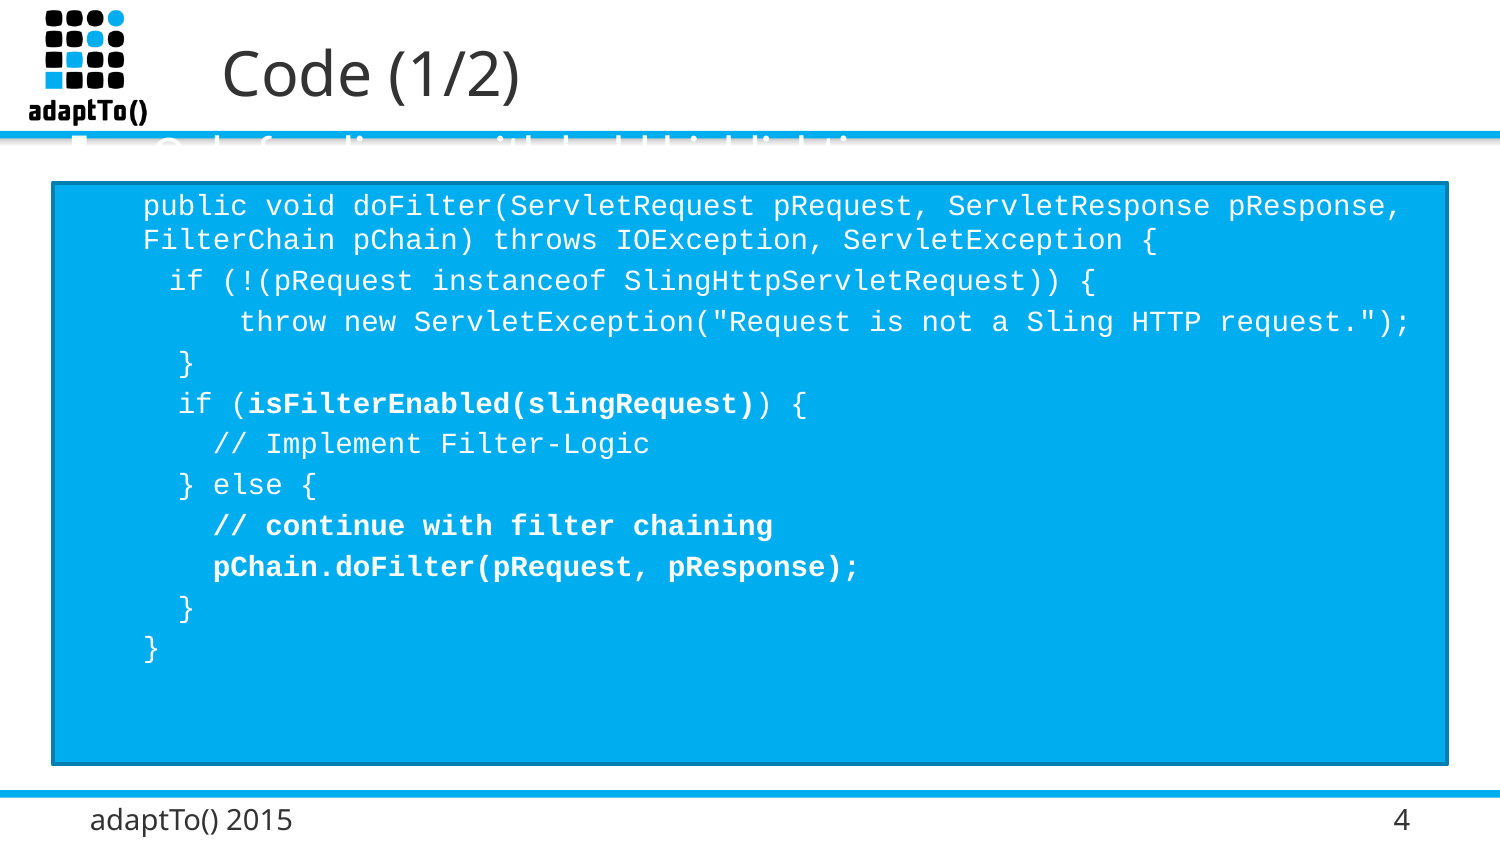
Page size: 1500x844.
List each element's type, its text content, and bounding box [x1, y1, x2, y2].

picture [27, 6, 148, 127]
title Code (1/2) [206, 14, 1447, 130]
slide_number adaptTo() 2015 [75, 793, 425, 827]
slide_number <number> [1074, 793, 1425, 827]
list Only few lines with bold highlighting public void doFilter(ServletRequest pRequest, ServletResponse pResponse, FilterChain pChain) throws IOException, ServletException { if (!(pRequest instanceof SlingHttpServletRequest)) { throw new ServletException("Request is not a Sling HTTP request."); } if (isFilterEnabled(slingRequest)) { // Implement Filter-Logic } else { // continue with filter chaining pChain.doFilter(pRequest, pResponse); } } [53, 182, 1447, 765]
